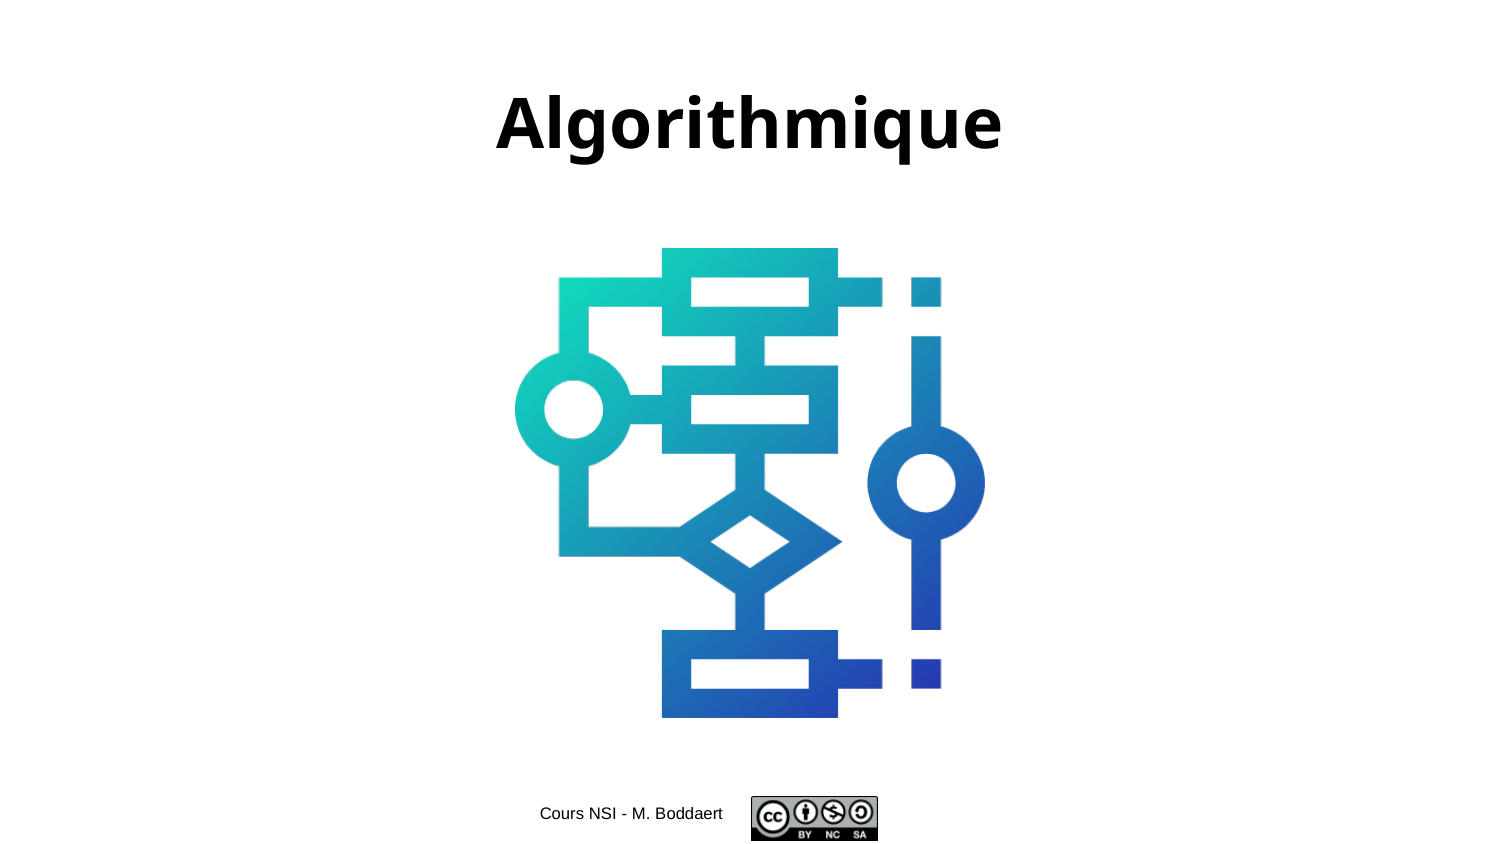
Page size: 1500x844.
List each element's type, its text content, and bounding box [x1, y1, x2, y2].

picture [485, 218, 1015, 748]
title Algorithmique [51, 63, 1449, 178]
picture [751, 796, 878, 841]
